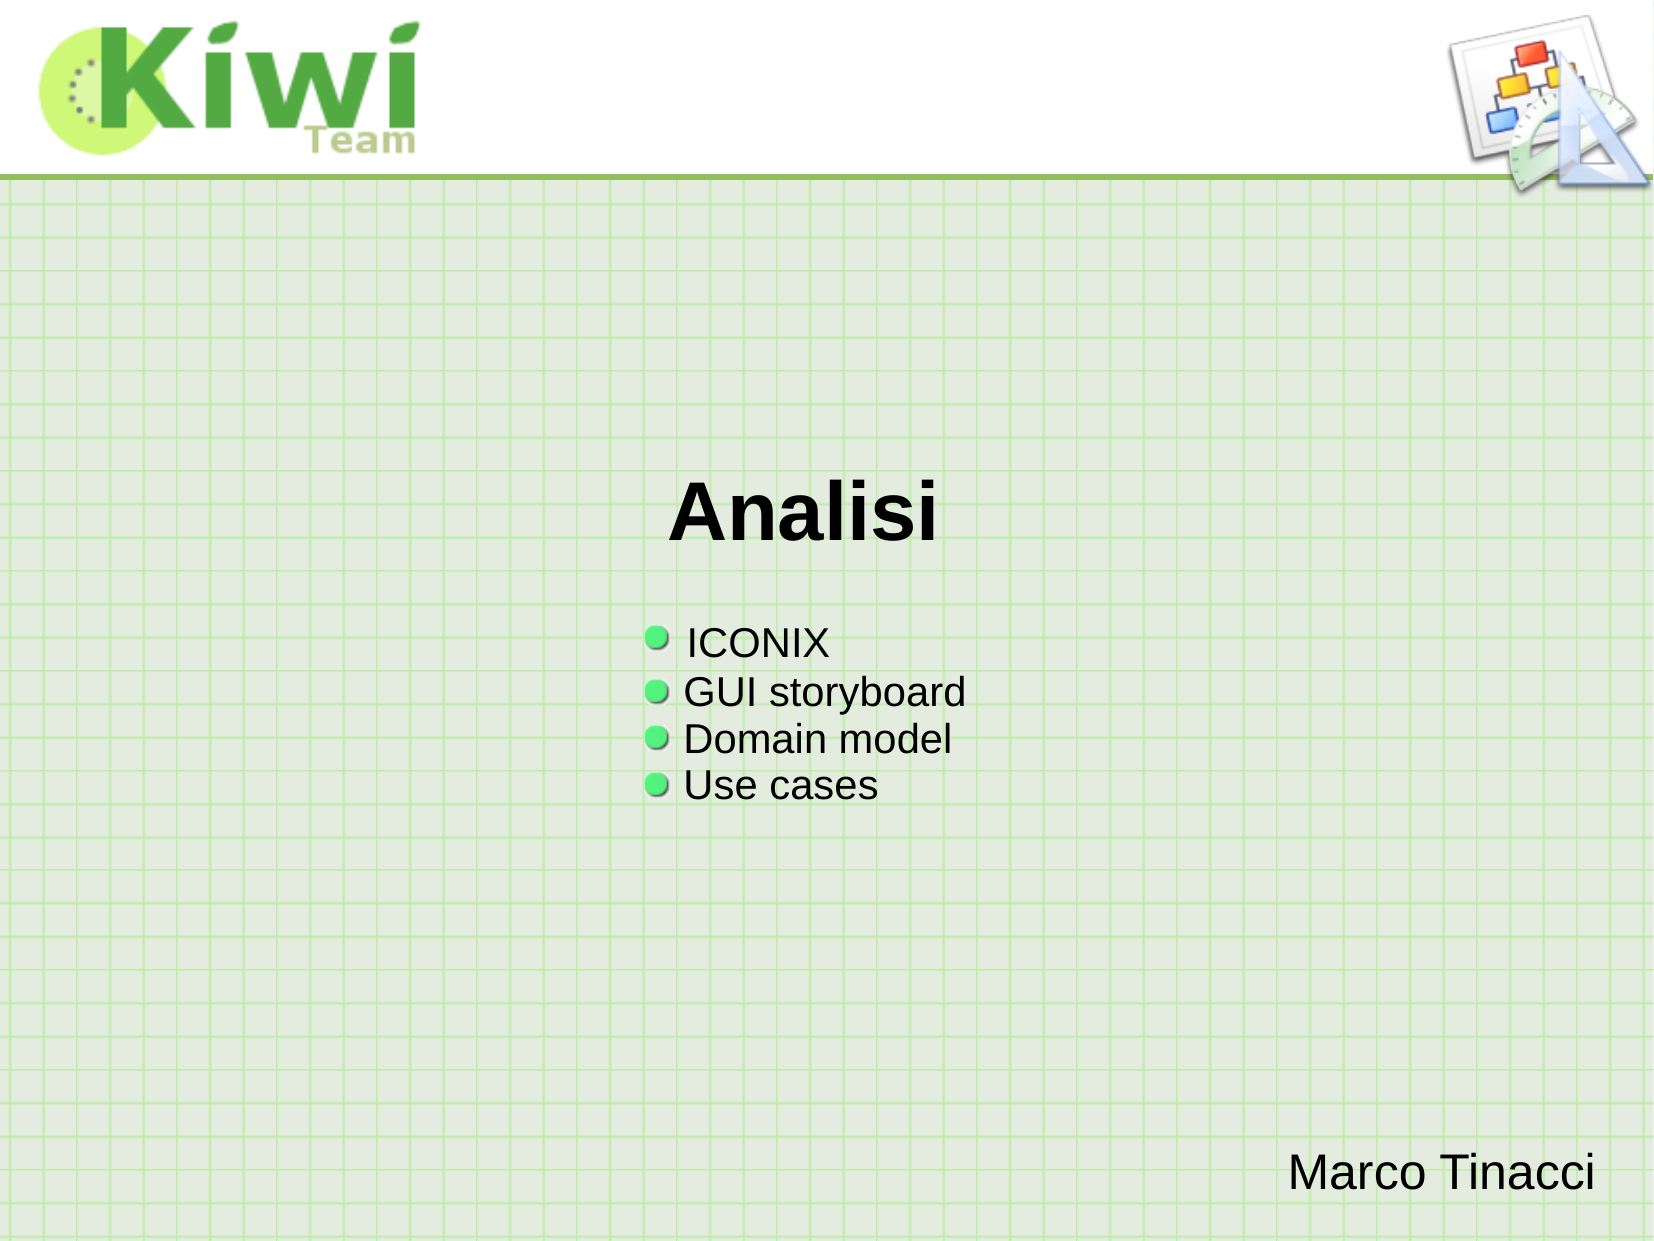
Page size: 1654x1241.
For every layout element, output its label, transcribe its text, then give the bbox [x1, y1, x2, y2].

picture [29, 7, 438, 166]
text_box Marco Tinacci [1269, 1134, 1614, 1211]
text_box [0, 0, 1446, 174]
title Analisi [667, 463, 987, 562]
picture [0, 0, 1654, 1241]
text_box ICONIX GUI storyboard Domain model Use cases [643, 561, 975, 810]
